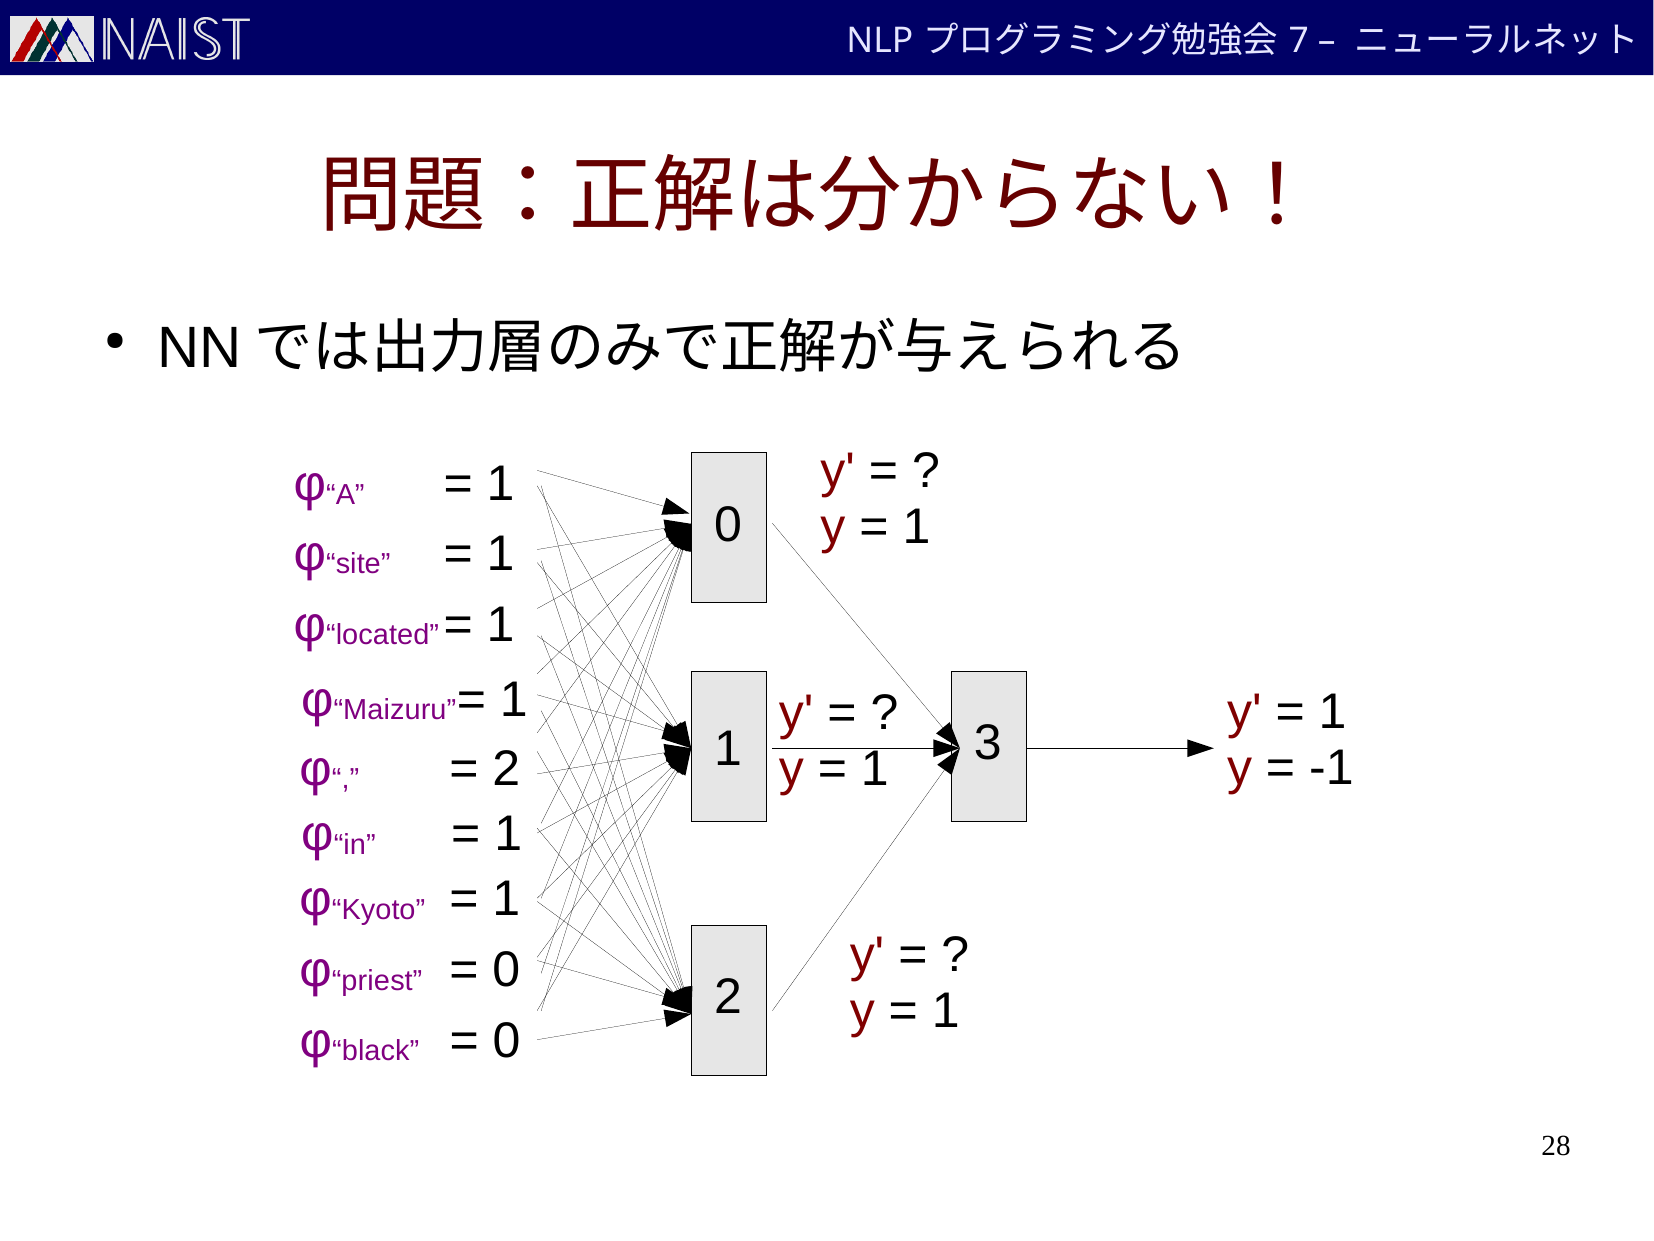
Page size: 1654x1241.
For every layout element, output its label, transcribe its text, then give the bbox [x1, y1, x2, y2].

text_box [691, 925, 767, 1076]
text_box [691, 452, 767, 603]
text_box φ“Kyoto” = 1 [284, 863, 536, 933]
text_box φ“priest” = 0 [284, 933, 536, 1004]
title 問題：正解は分からない！ [75, 92, 1564, 285]
text_box φ“site” = 1 [278, 517, 530, 588]
text_box y' = ? y = 1 [805, 434, 955, 563]
text_box φ“in” = 1 [286, 798, 538, 886]
text_box 2 [699, 961, 757, 1033]
text_box φ“Maizuru”= 1 [286, 663, 543, 752]
text_box y' = ? y = 1 [835, 918, 989, 1047]
text_box φ“,” = 2 [284, 732, 536, 821]
text_box 0 [699, 488, 757, 560]
picture [10, 16, 94, 62]
text_box φ“located” = 1 [278, 588, 530, 676]
text_box φ“black” = 0 [284, 1004, 536, 1093]
text_box y' = ? y = 1 [764, 676, 914, 805]
list NNでは出力層のみで正解が与えられる [86, 300, 1576, 1119]
text_box 1 [699, 713, 757, 785]
text_box [691, 671, 767, 822]
text_box [951, 671, 1027, 822]
text_box φ“A” = 1 [278, 448, 530, 517]
text_box y' = 1 y = -1 [1212, 676, 1369, 804]
text_box 3 [959, 707, 1017, 779]
picture [102, 17, 251, 60]
